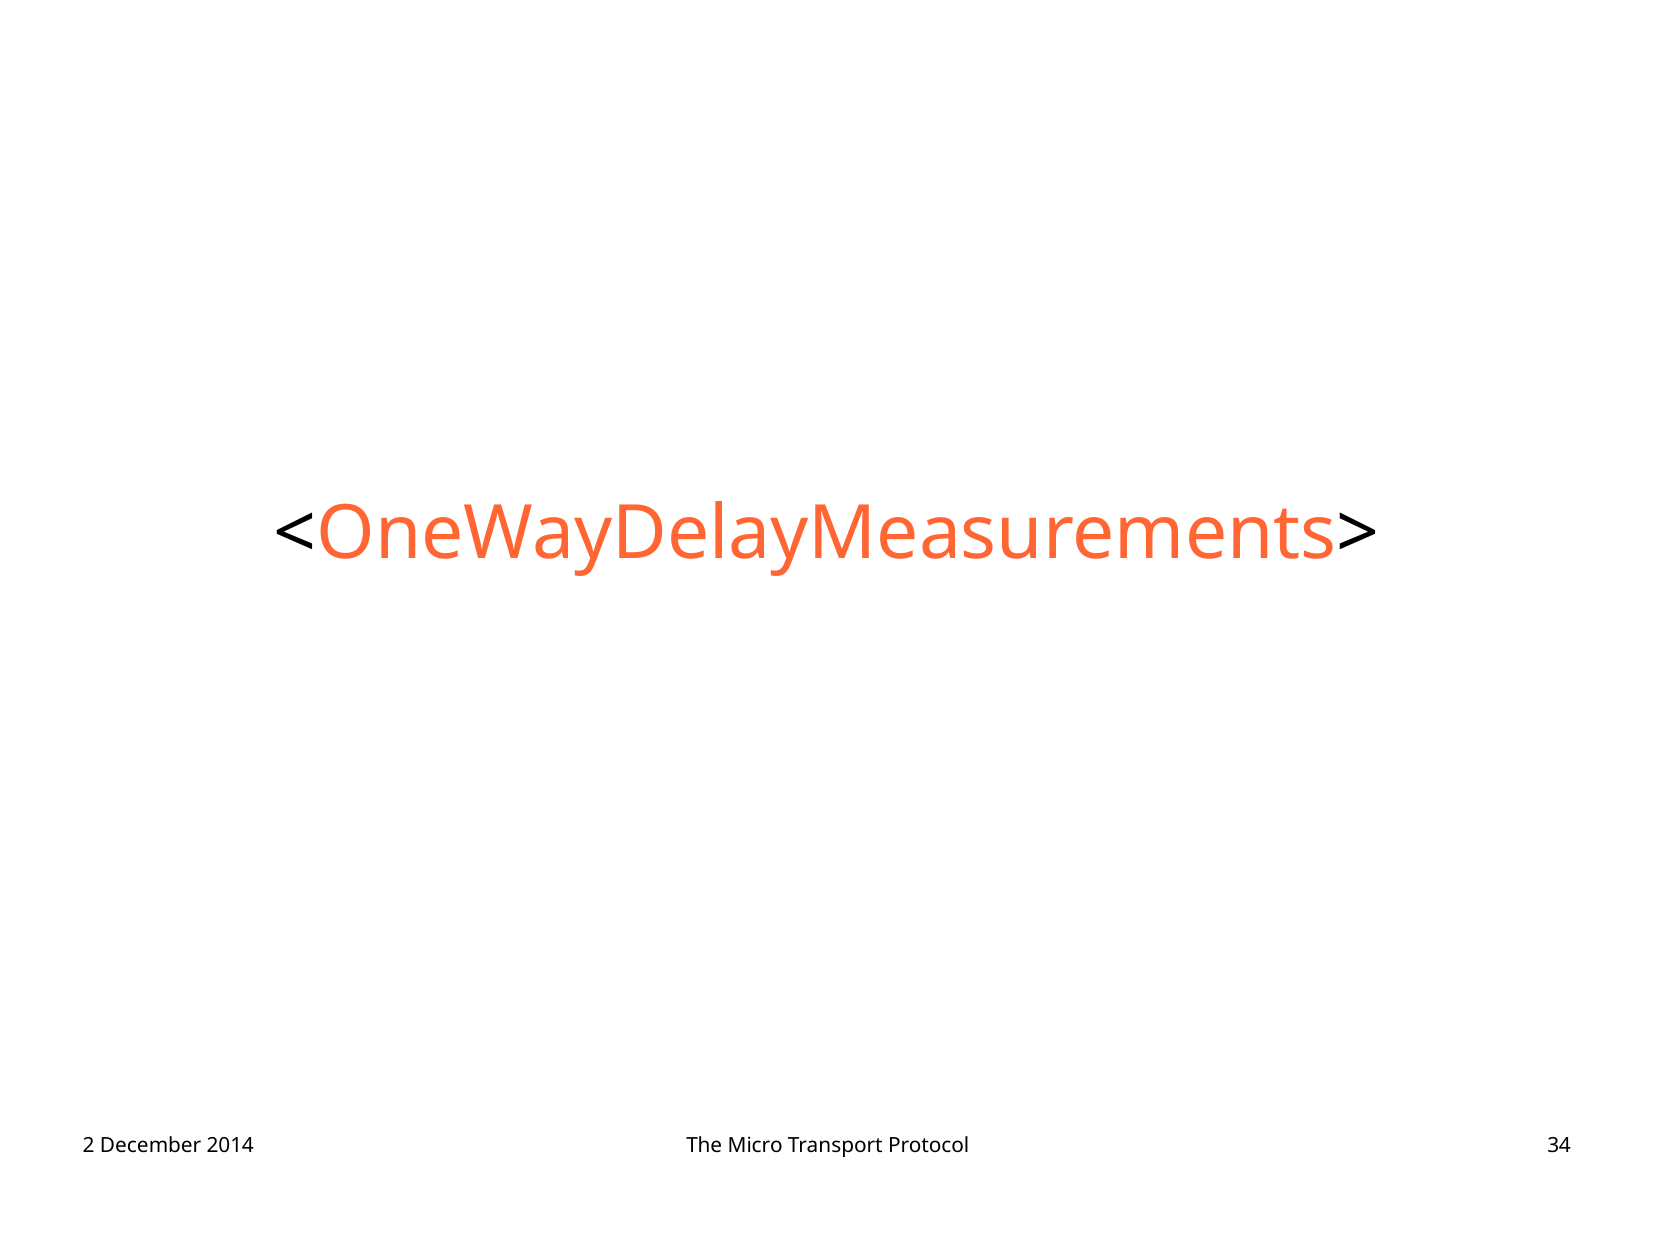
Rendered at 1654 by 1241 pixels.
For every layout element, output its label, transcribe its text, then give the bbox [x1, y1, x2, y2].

subtitle <OneWayDelayMeasurements> [82, 49, 1571, 1010]
